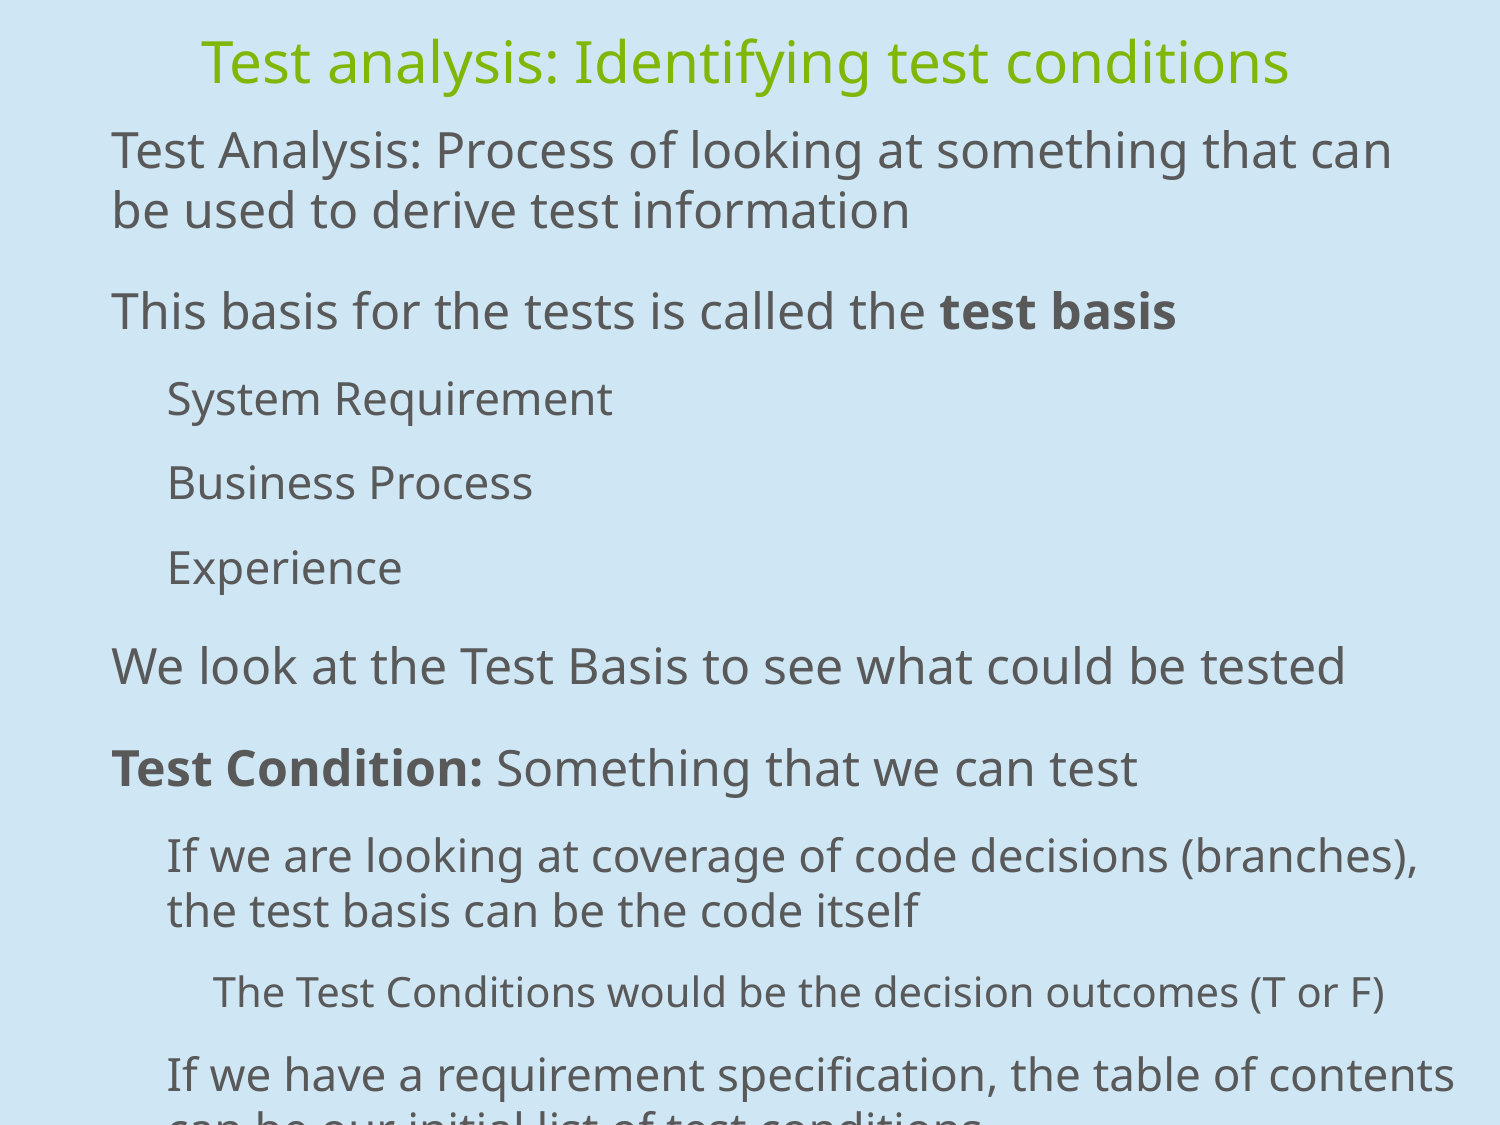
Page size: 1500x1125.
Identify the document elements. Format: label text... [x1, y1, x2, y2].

list Test Analysis: Process of looking at something that can be used to derive test information This basis for the tests is called the test basis System Requirement Business Process Experience We look at the Test Basis to see what could be tested Test Condition: Something that we can test If we are looking at coverage of code decisions (branches), the test basis can be the code itself The Test Conditions would be the decision outcomes (T or F) If we have a requirement specification, the table of contents can be our initial list of test conditions A good way to understand requirements better is to try to define tests to meet those requirements When identifying test conditions, we want to make sure we can identify as many conditions as possible and then narrow the list Why?? What Testing Principle is being applied here? [39, 110, 1472, 1106]
title Test analysis: Identifying test conditions [20, 17, 1472, 111]
